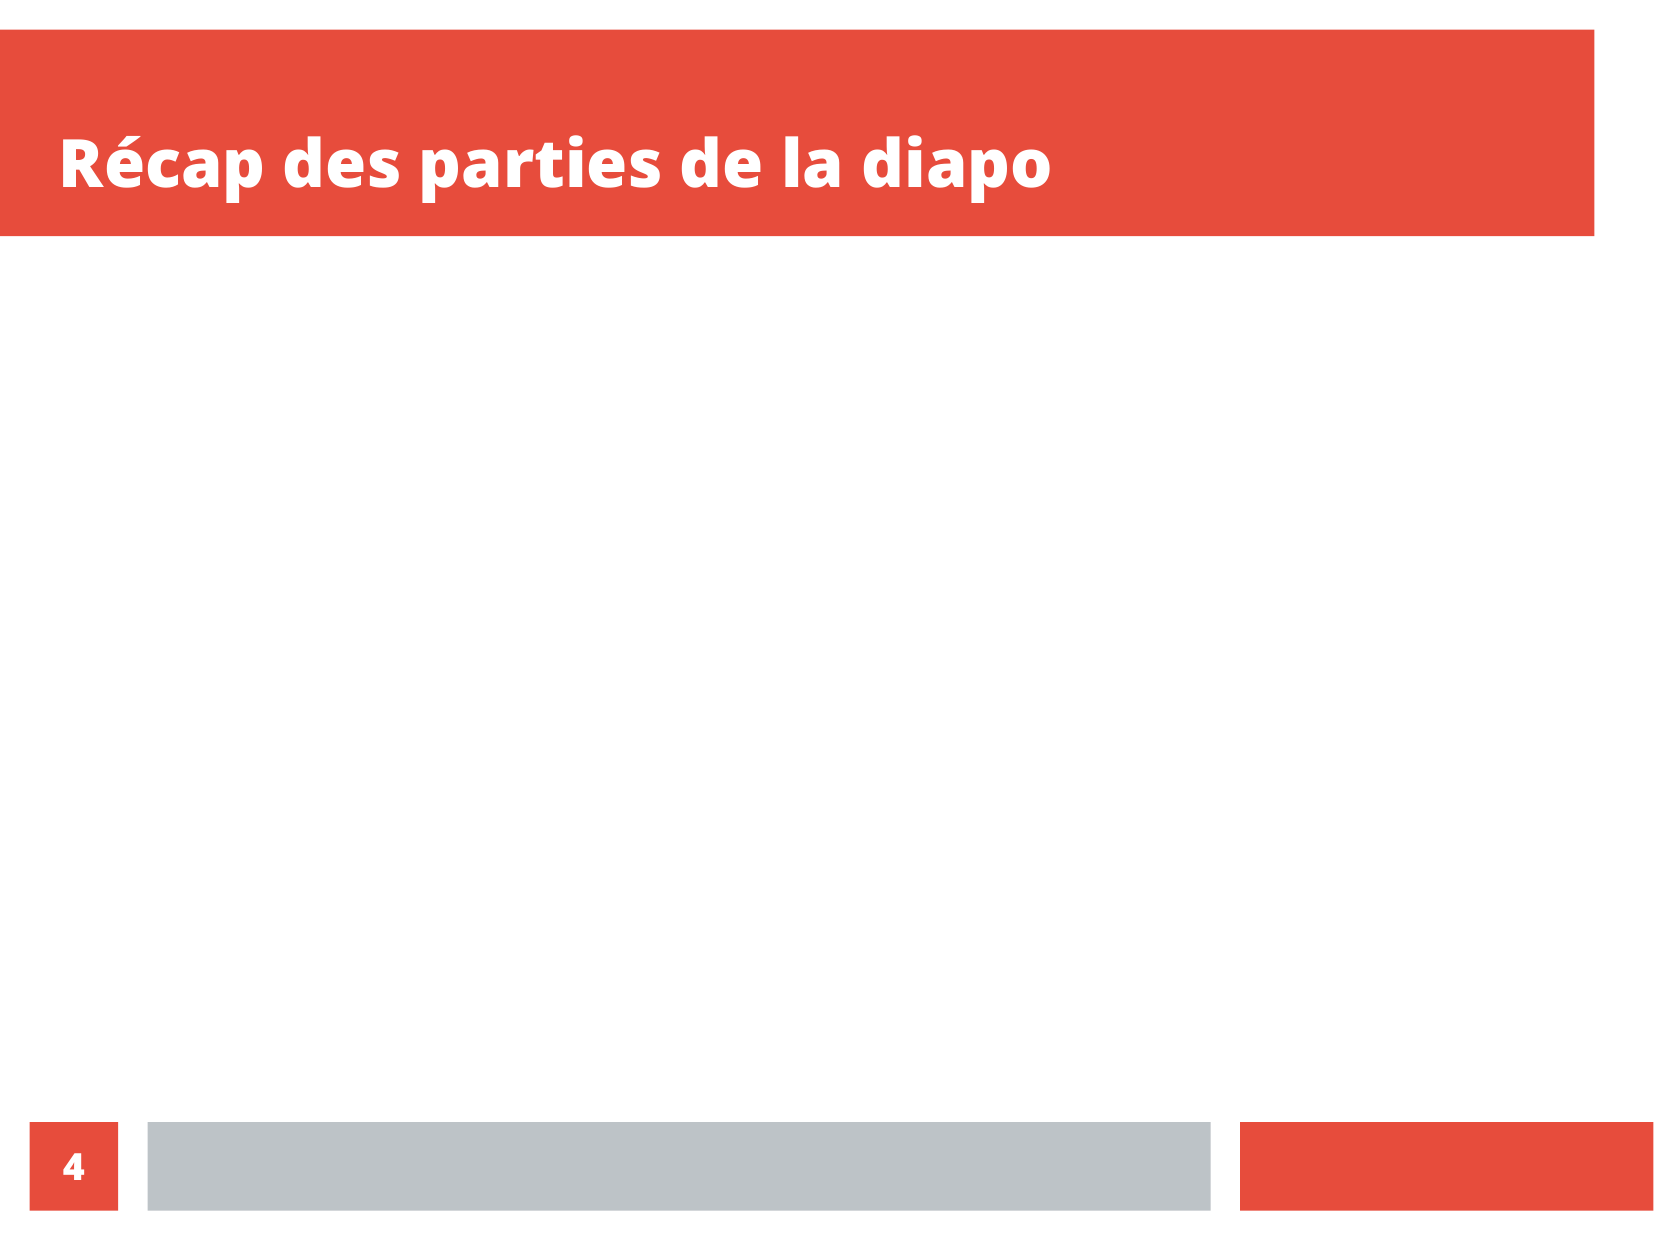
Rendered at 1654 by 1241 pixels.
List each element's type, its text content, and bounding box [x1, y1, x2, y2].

title Récap des parties de la diapo [59, 59, 1595, 207]
